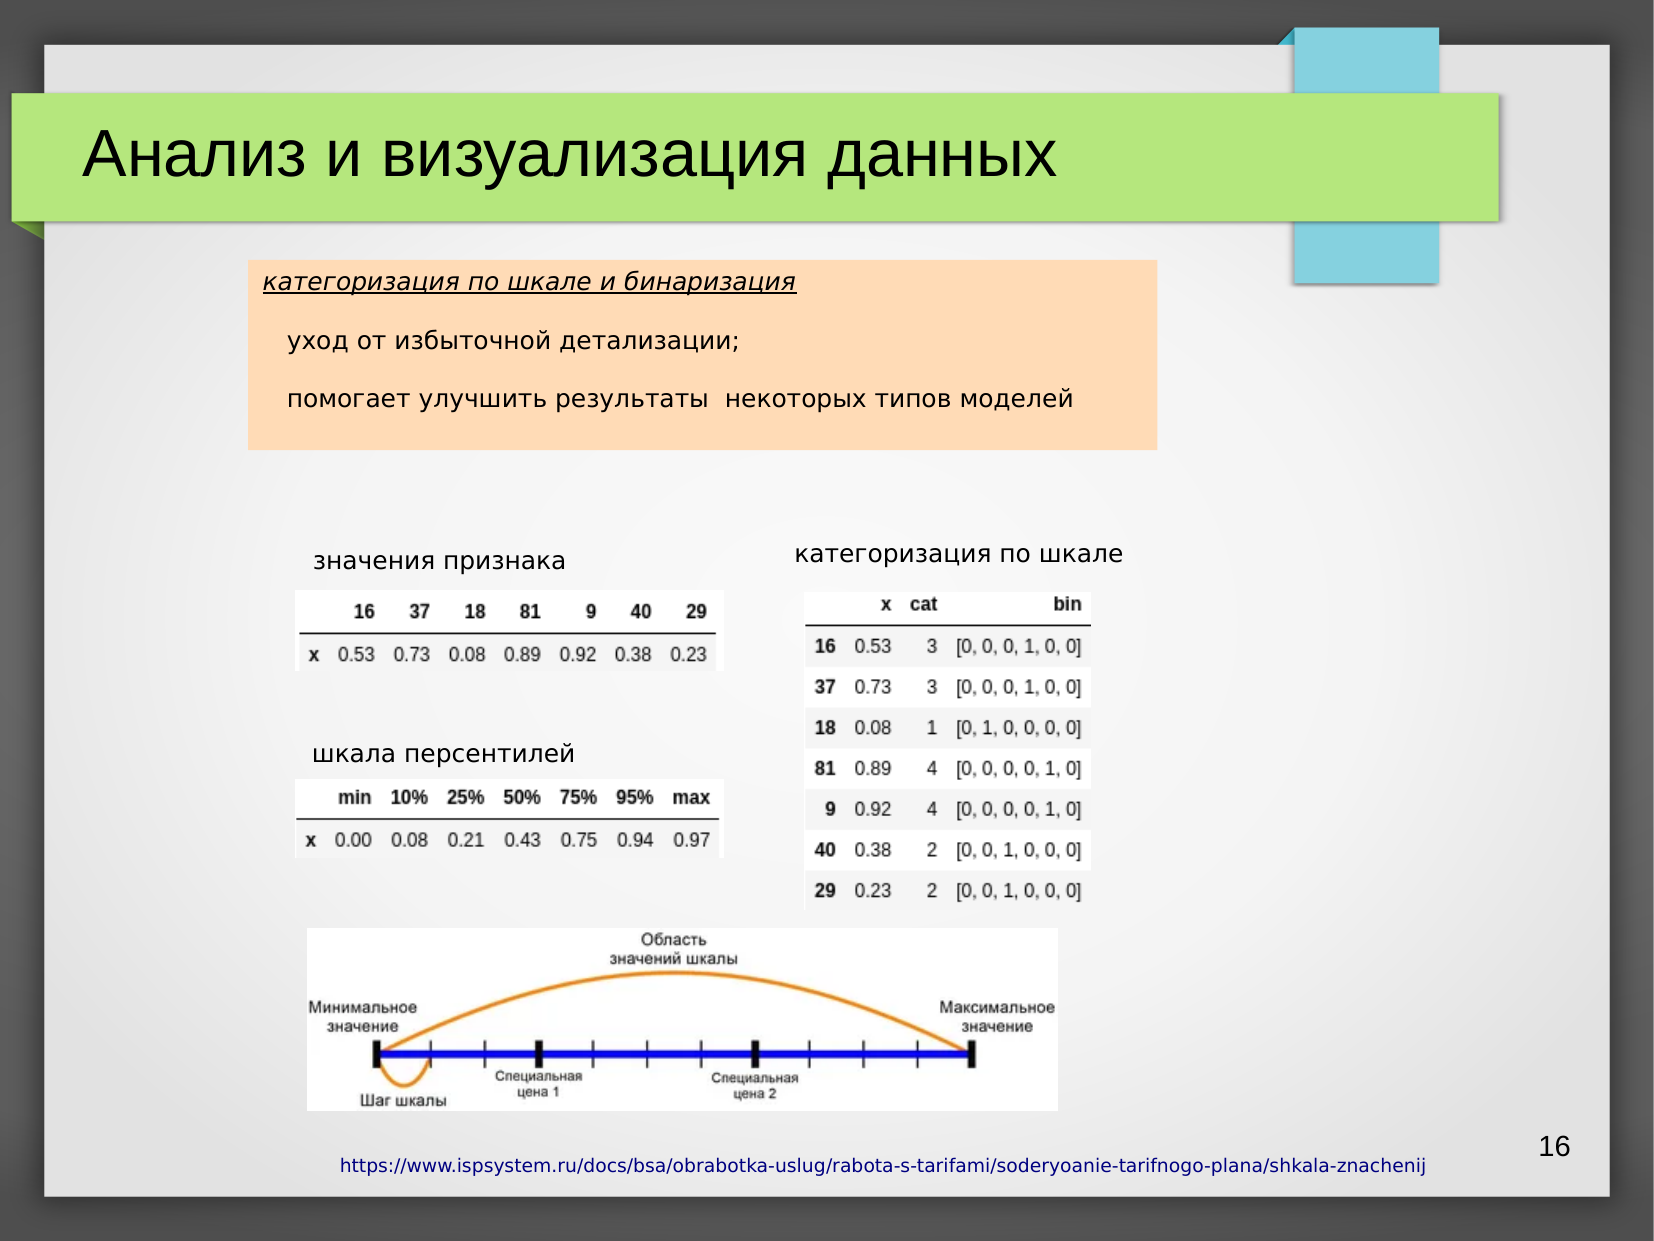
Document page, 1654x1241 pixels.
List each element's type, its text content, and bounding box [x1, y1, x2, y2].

title Анализ и визуализация данных [82, 94, 1264, 213]
text_box категоризация по шкале [779, 531, 1206, 584]
picture [0, 0, 1654, 1241]
text_box шкала персентилей [297, 732, 606, 785]
text_box категоризация по шкале и бинаризация уход от избыточной детализации; помогает улучшить результаты некоторых типов моделей [248, 259, 1158, 451]
text_box значения признака [298, 538, 607, 591]
text_box https://www.ispsystem.ru/docs/bsa/obrabotka-uslug/rabota-s-tarifami/soderyoanie-tarifnogo-plana/shkala-znachenij [325, 1125, 1477, 1185]
